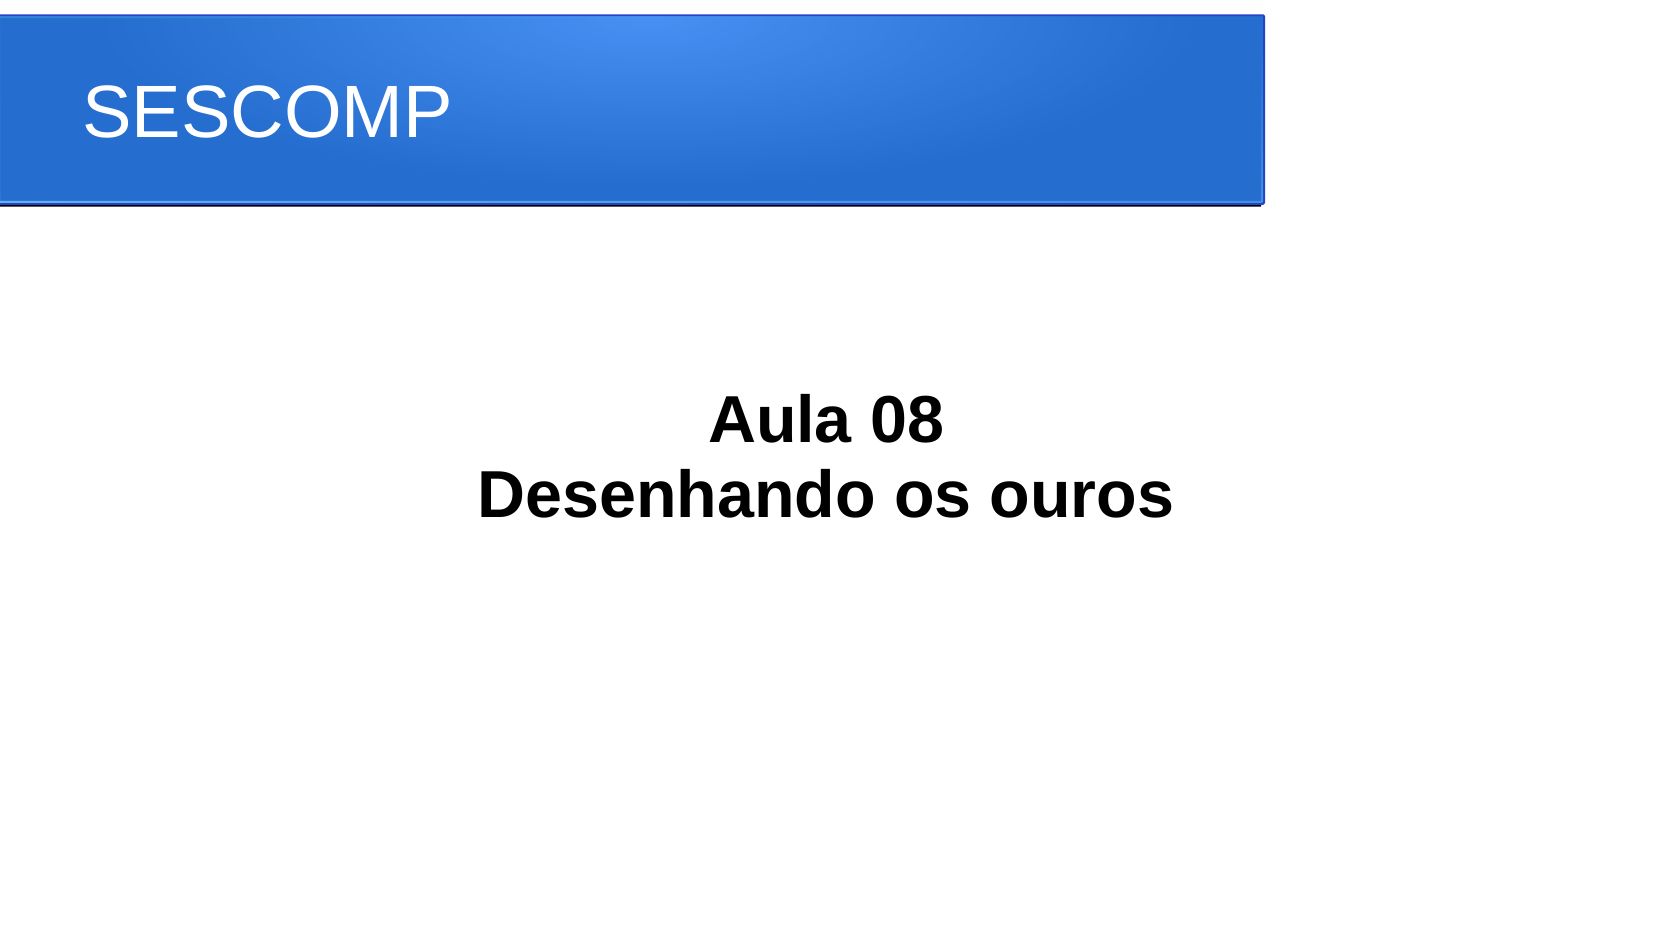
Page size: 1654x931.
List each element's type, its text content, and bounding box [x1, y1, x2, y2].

title SESCOMP [82, 35, 1234, 189]
subtitle Aula 08 Desenhando os ouros [82, 224, 1571, 764]
